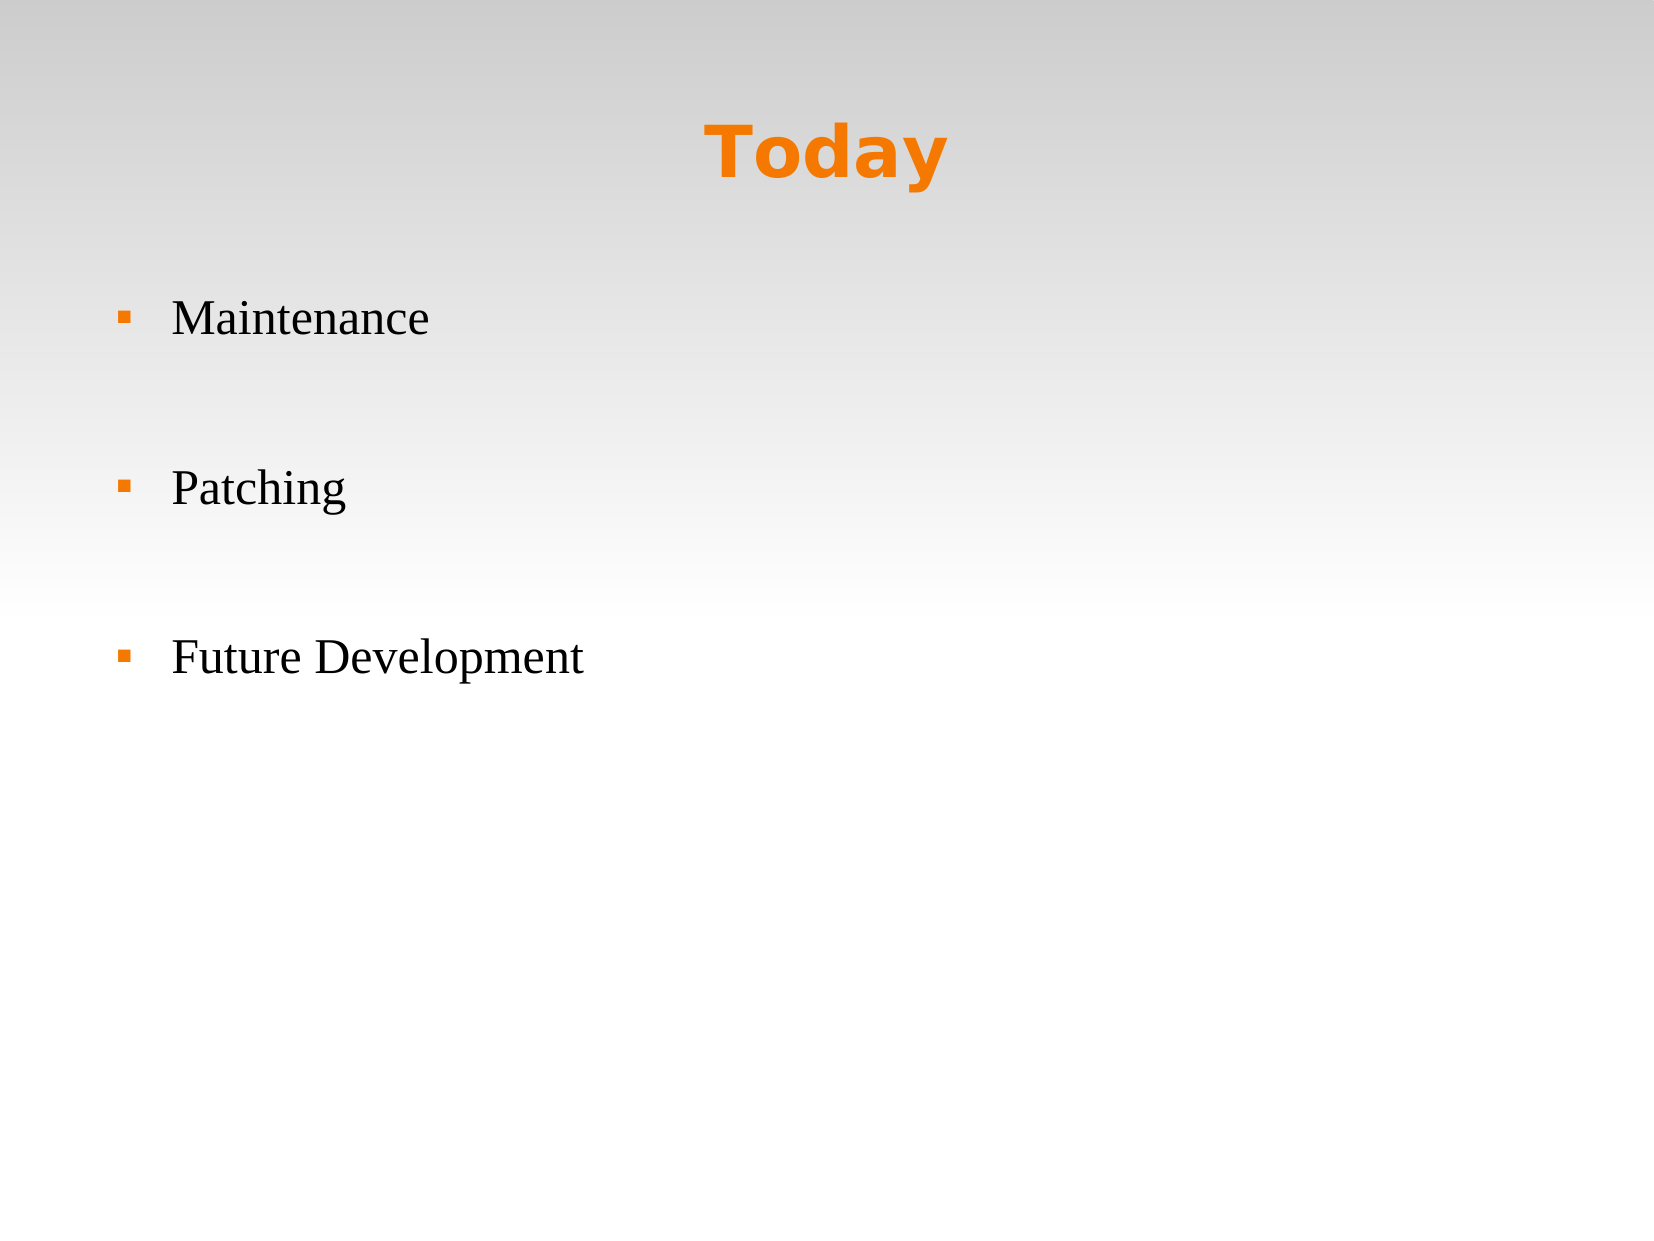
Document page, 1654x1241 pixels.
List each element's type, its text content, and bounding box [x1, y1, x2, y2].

list Maintenance Patching Future Development [82, 290, 1571, 1094]
title Today [82, 49, 1571, 257]
